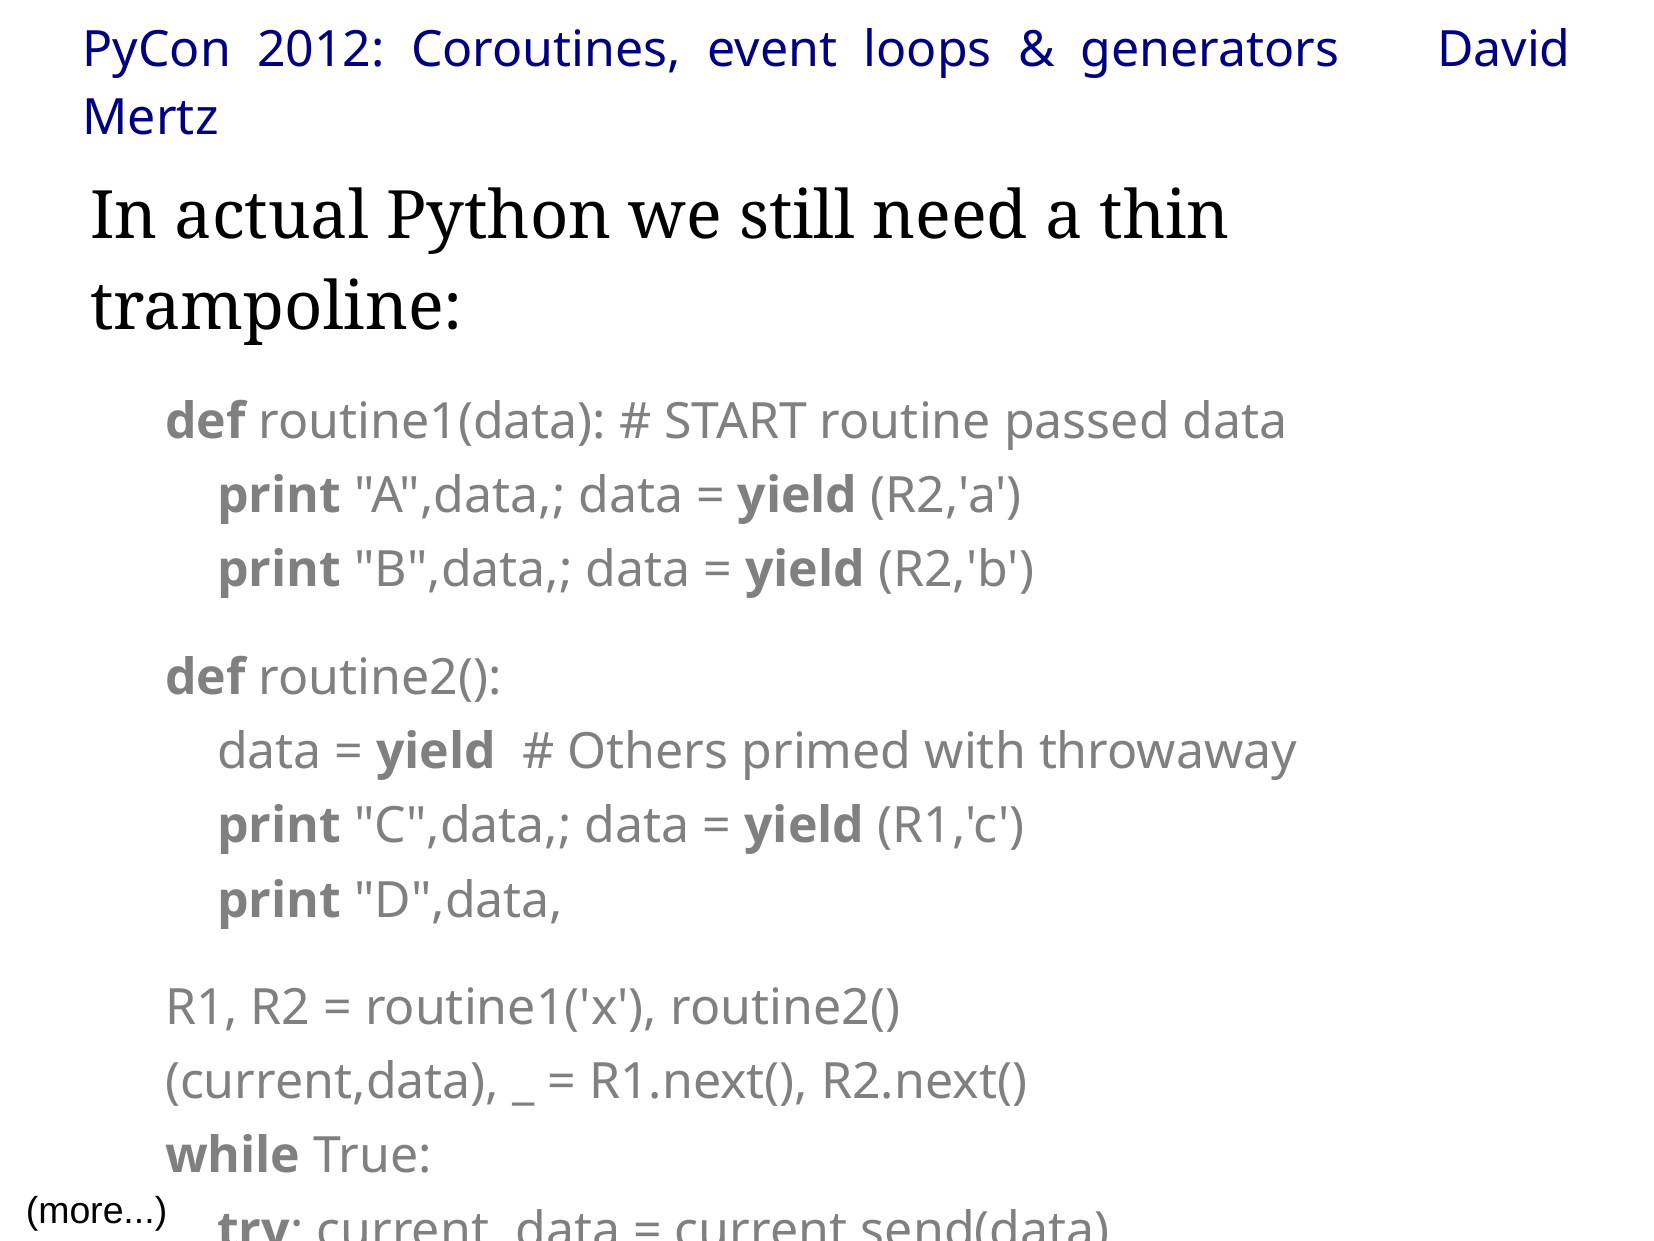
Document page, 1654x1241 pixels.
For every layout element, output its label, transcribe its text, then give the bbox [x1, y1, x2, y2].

title PyCon 2012: Coroutines, event loops & generators David Mertz [82, 49, 1571, 113]
list In actual Python we still need a thin trampoline: def routine1(data): # START routine passed data print "A",data,; data = yield (R2,'a') print "B",data,; data = yield (R2,'b') def routine2(): data = yield # Others primed with throwaway print "C",data,; data = yield (R1,'c') print "D",data, R1, R2 = routine1('x'), routine2() (current,data), _ = R1.next(), R2.next() while True: try: current, data = current.send(data) except StopIteration: break # Prints -> A x C a B c D b [90, 167, 1561, 1098]
text_box (more...) [11, 1182, 183, 1235]
